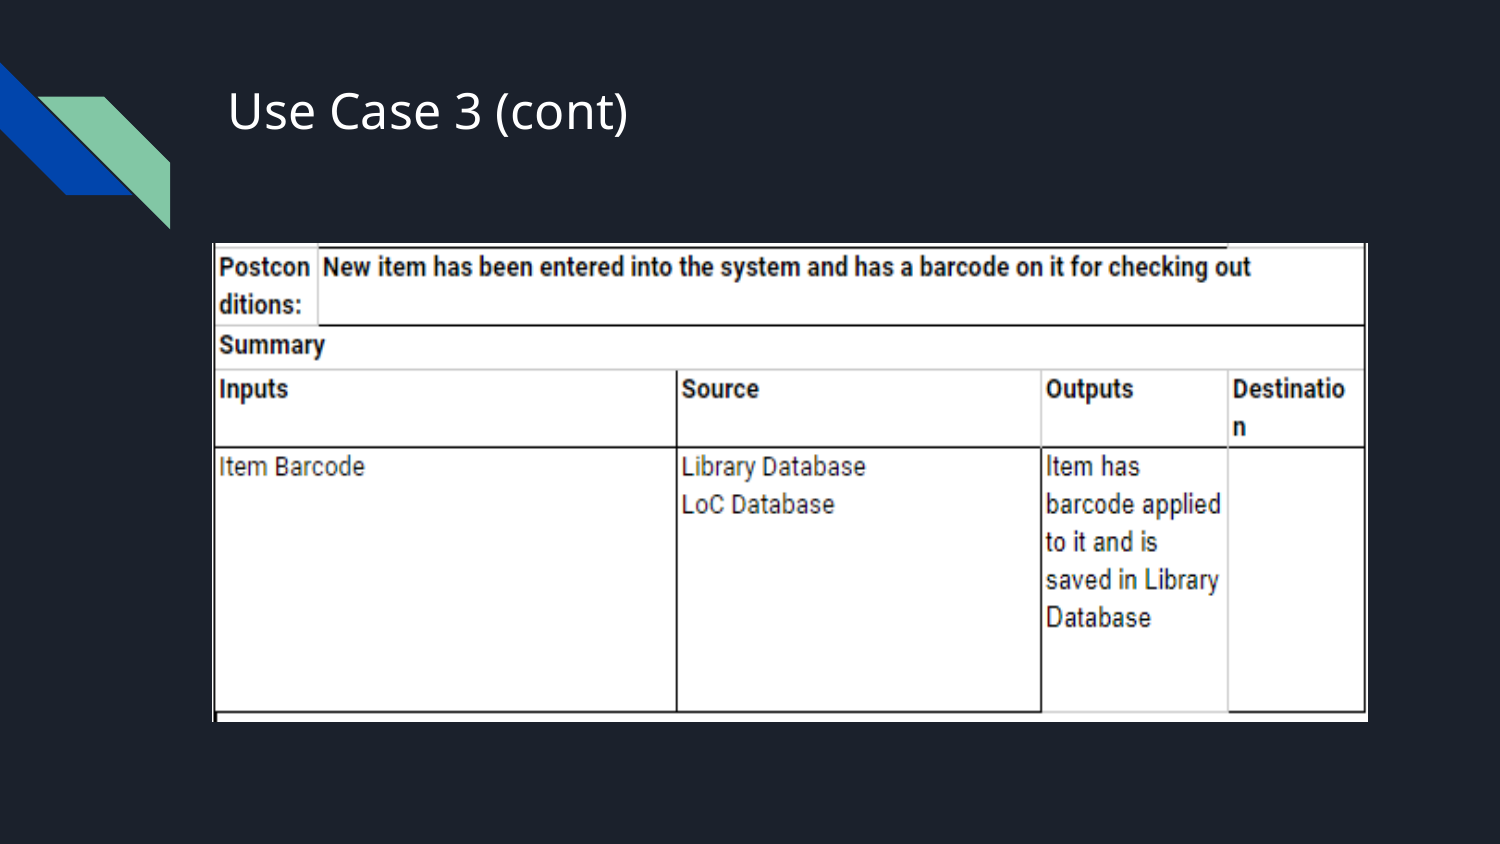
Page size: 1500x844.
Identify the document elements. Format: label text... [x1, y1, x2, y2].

title Use Case 3 (cont) [212, 64, 1368, 215]
picture [212, 243, 1368, 722]
